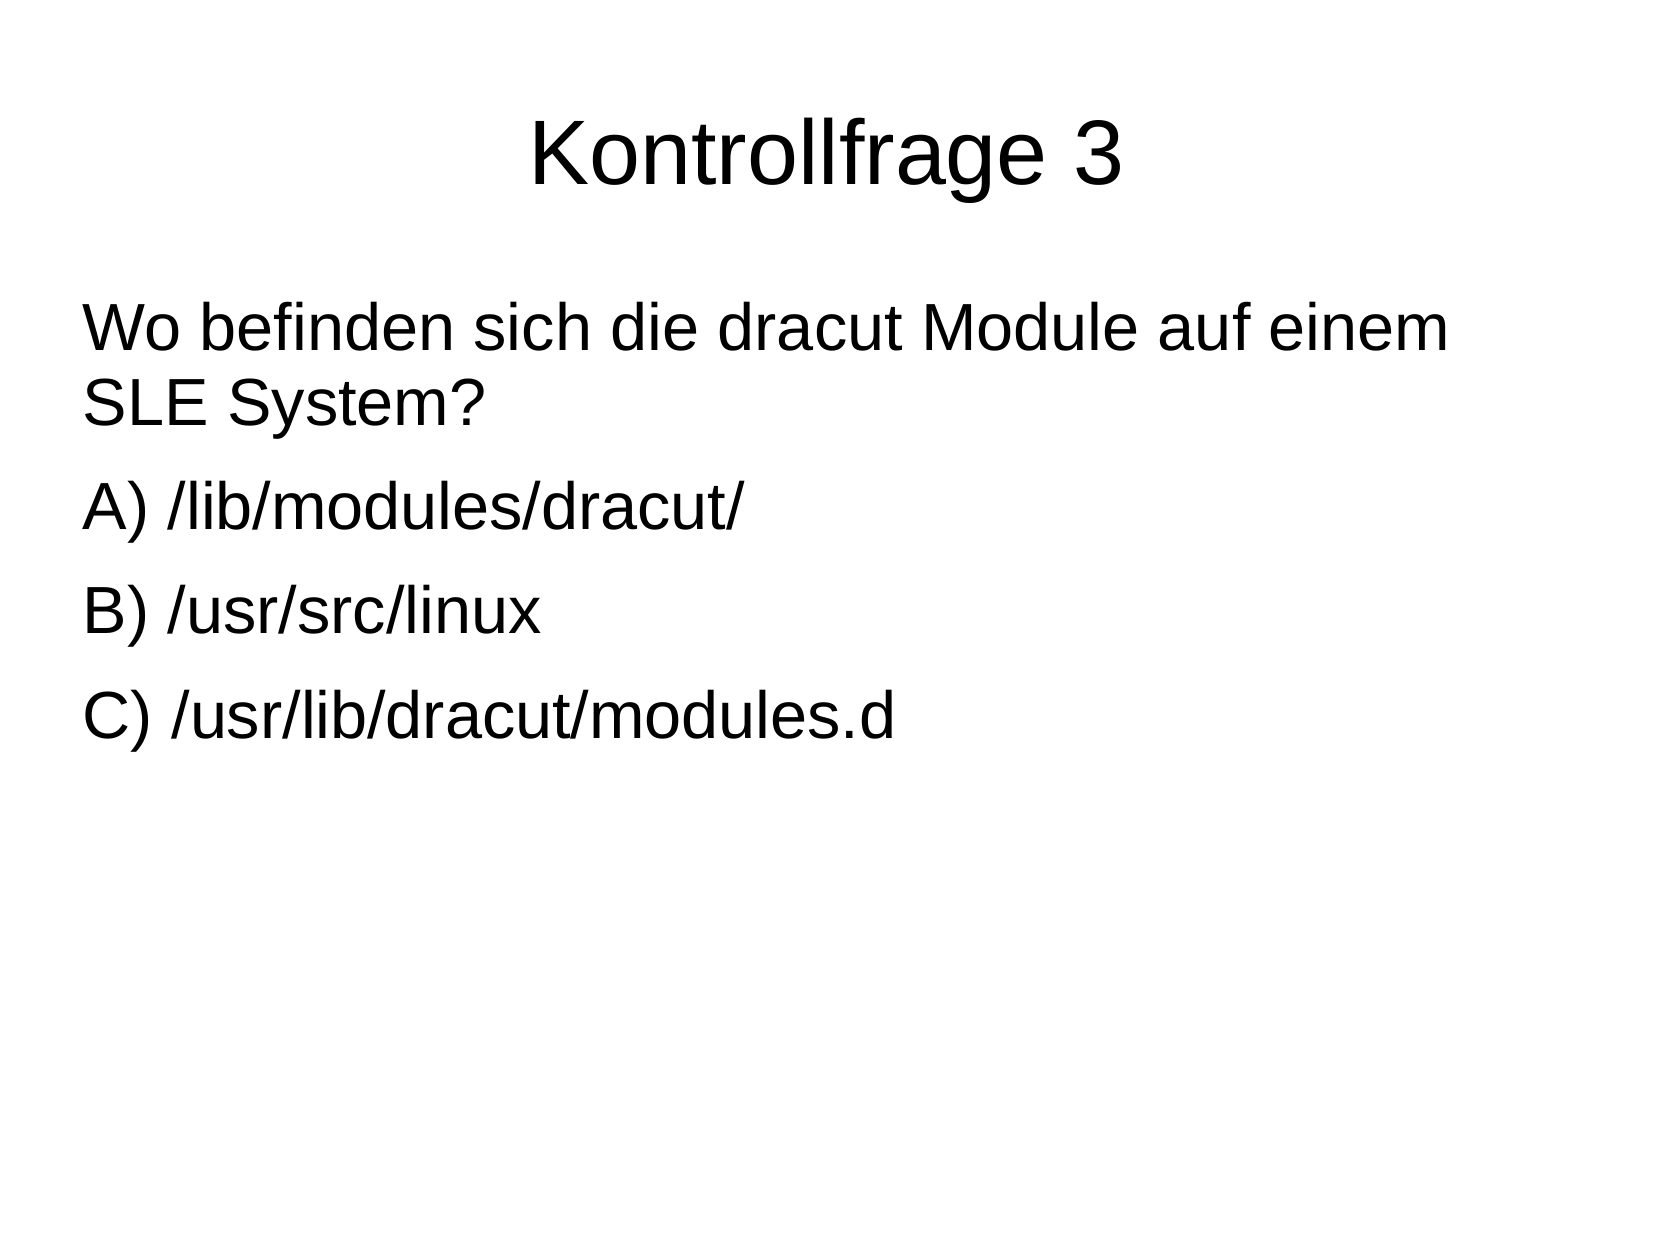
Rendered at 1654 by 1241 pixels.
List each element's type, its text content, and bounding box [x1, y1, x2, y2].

list Wo befinden sich die dracut Module auf einem SLE System? A) /lib/modules/dracut/ B) /usr/src/linux C) /usr/lib/dracut/modules.d [82, 290, 1571, 1010]
title Kontrollfrage 3 [82, 101, 1571, 205]
